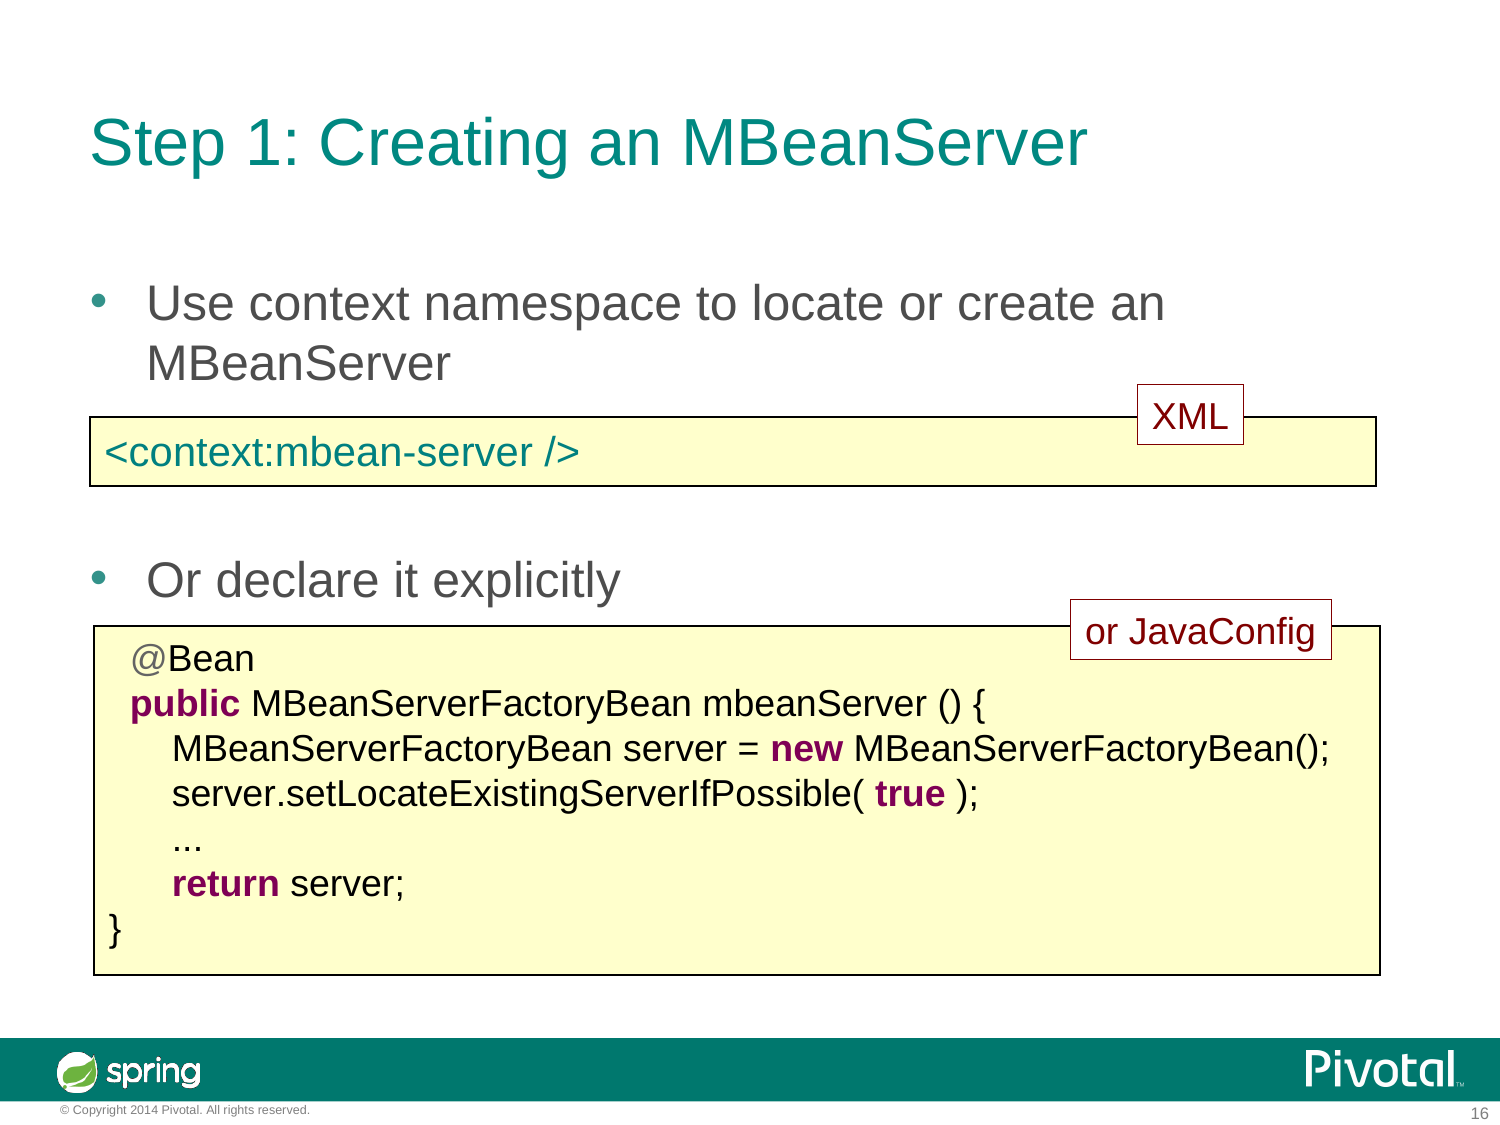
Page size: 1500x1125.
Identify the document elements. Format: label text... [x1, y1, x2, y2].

picture [1306, 1050, 1464, 1087]
text_box or JavaConfig [1070, 599, 1332, 660]
text_box XML [1137, 384, 1244, 445]
text_box <context:mbean-server /> [89, 416, 1376, 487]
picture [32, 1041, 210, 1103]
text_box @Bean public MBeanServerFactoryBean mbeanServer () { MBeanServerFactoryBean server = new MBeanServerFactoryBean(); server.setLocateExistingServerIfPossible( true ); ... return server; } [94, 626, 1381, 975]
list Use context namespace to locate or create an MBeanServer Or declare it explicitly [75, 262, 1426, 1005]
title Step 1: Creating an MBeanServer [75, 45, 1426, 233]
